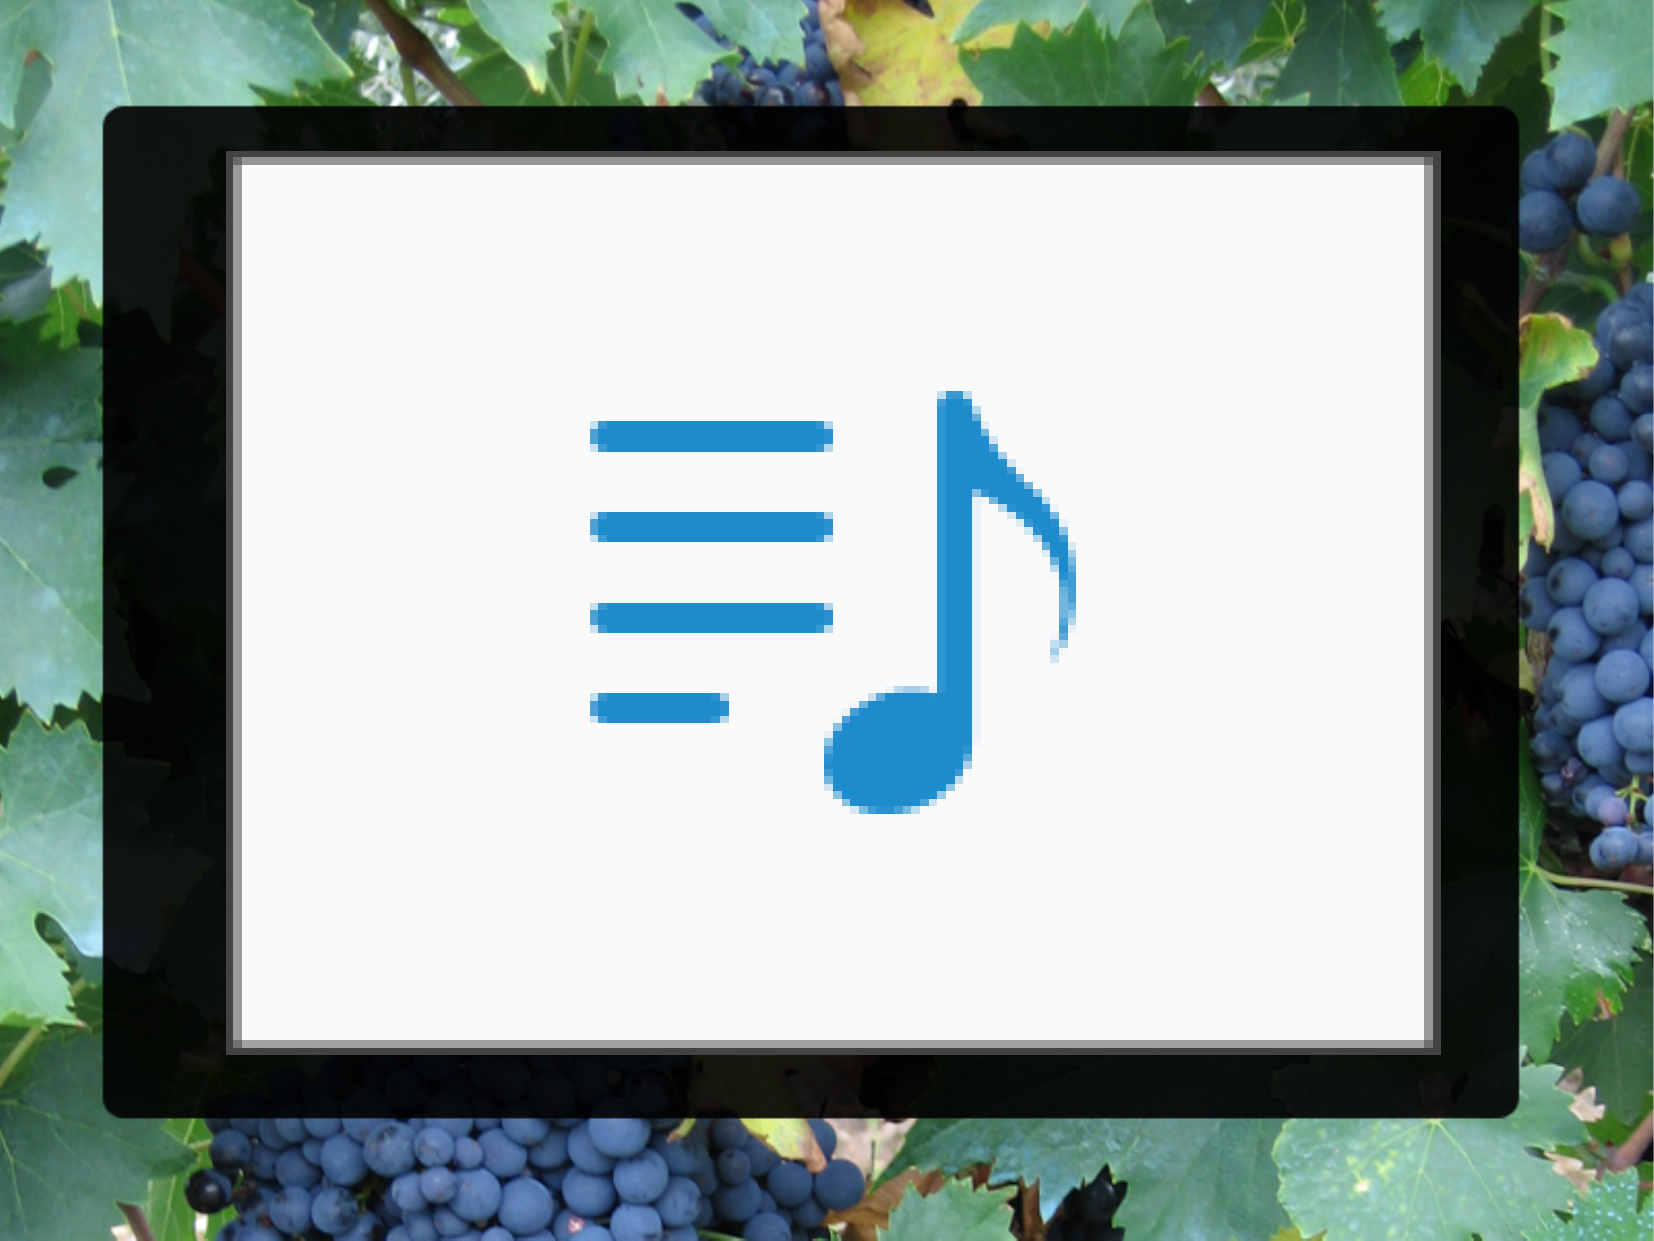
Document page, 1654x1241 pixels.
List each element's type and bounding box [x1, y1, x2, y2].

text_box [225, 150, 1443, 1057]
picture [0, 0, 1654, 1241]
